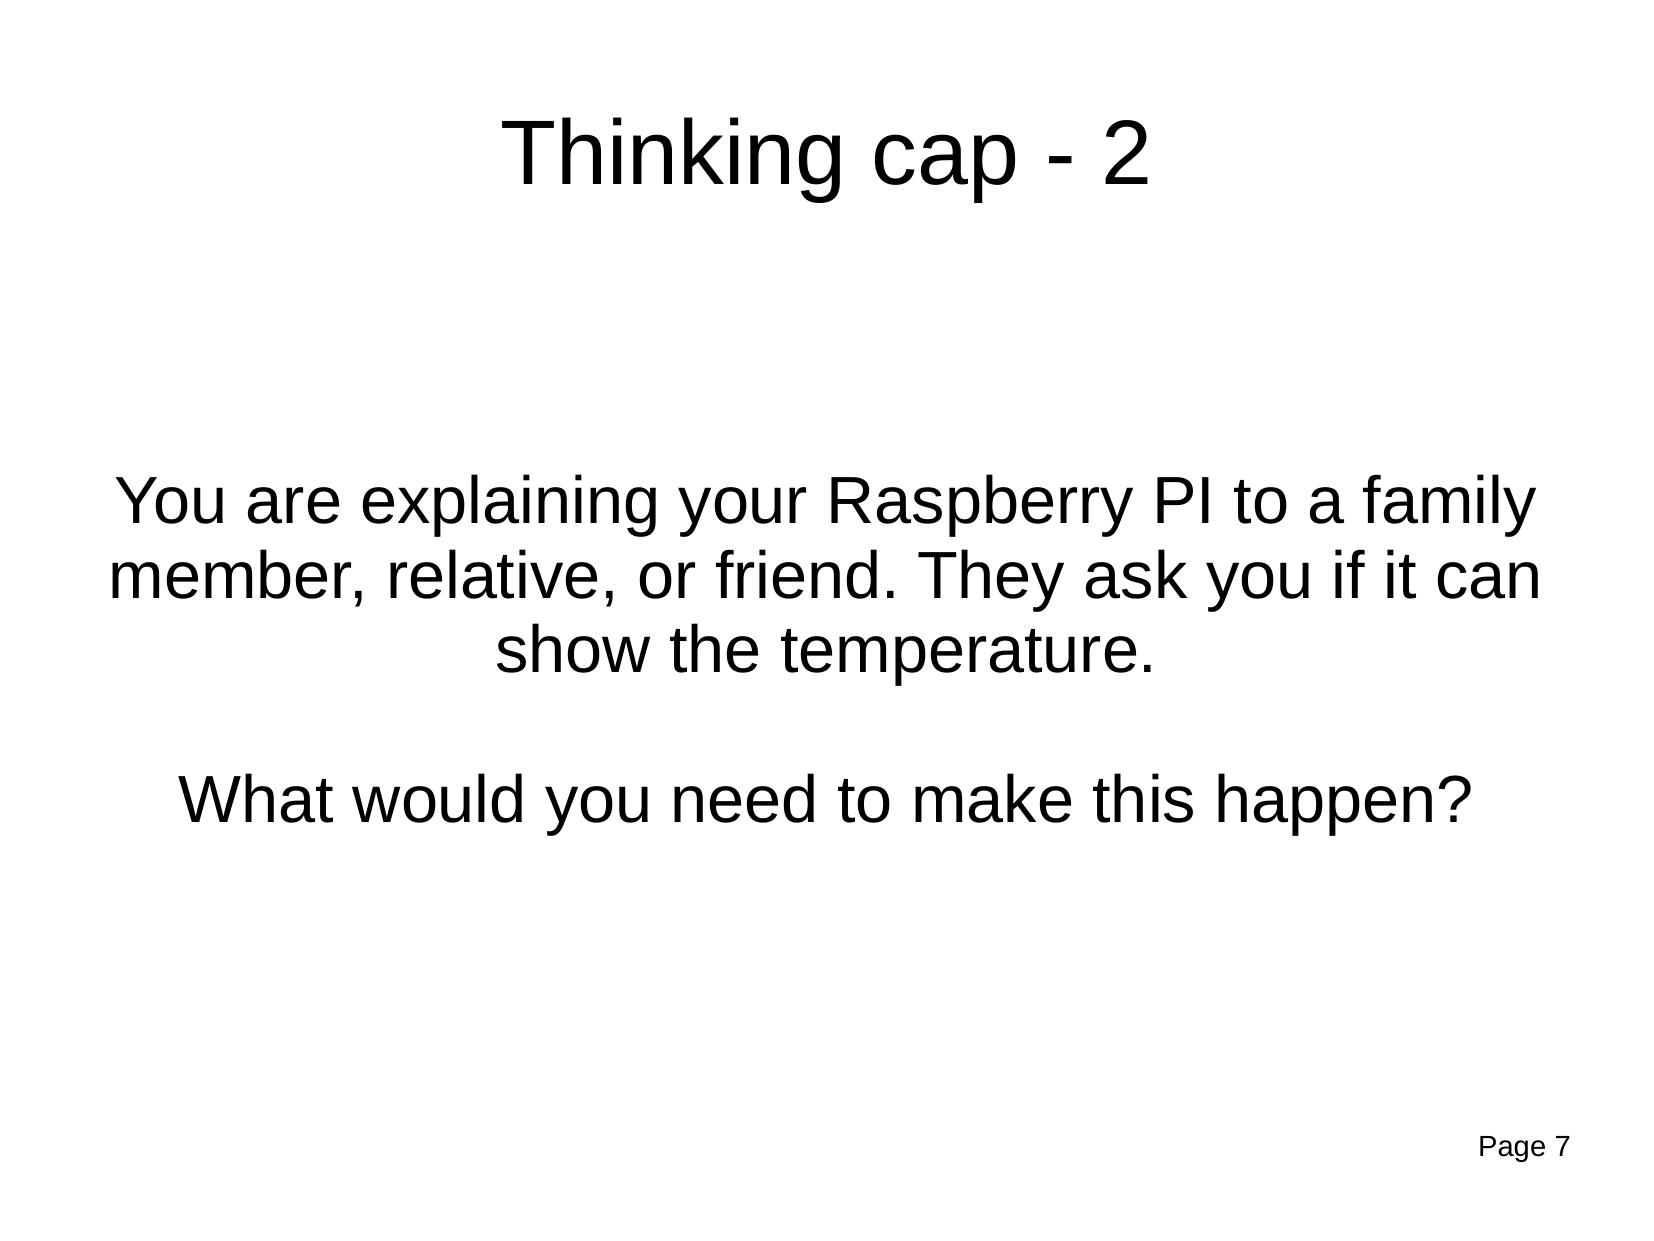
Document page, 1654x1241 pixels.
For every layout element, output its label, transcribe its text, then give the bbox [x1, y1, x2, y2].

title Thinking cap - 2 [82, 49, 1571, 257]
subtitle You are explaining your Raspberry PI to a family member, relative, or friend. They ask you if it can show the temperature. What would you need to make this happen? [82, 290, 1571, 1010]
